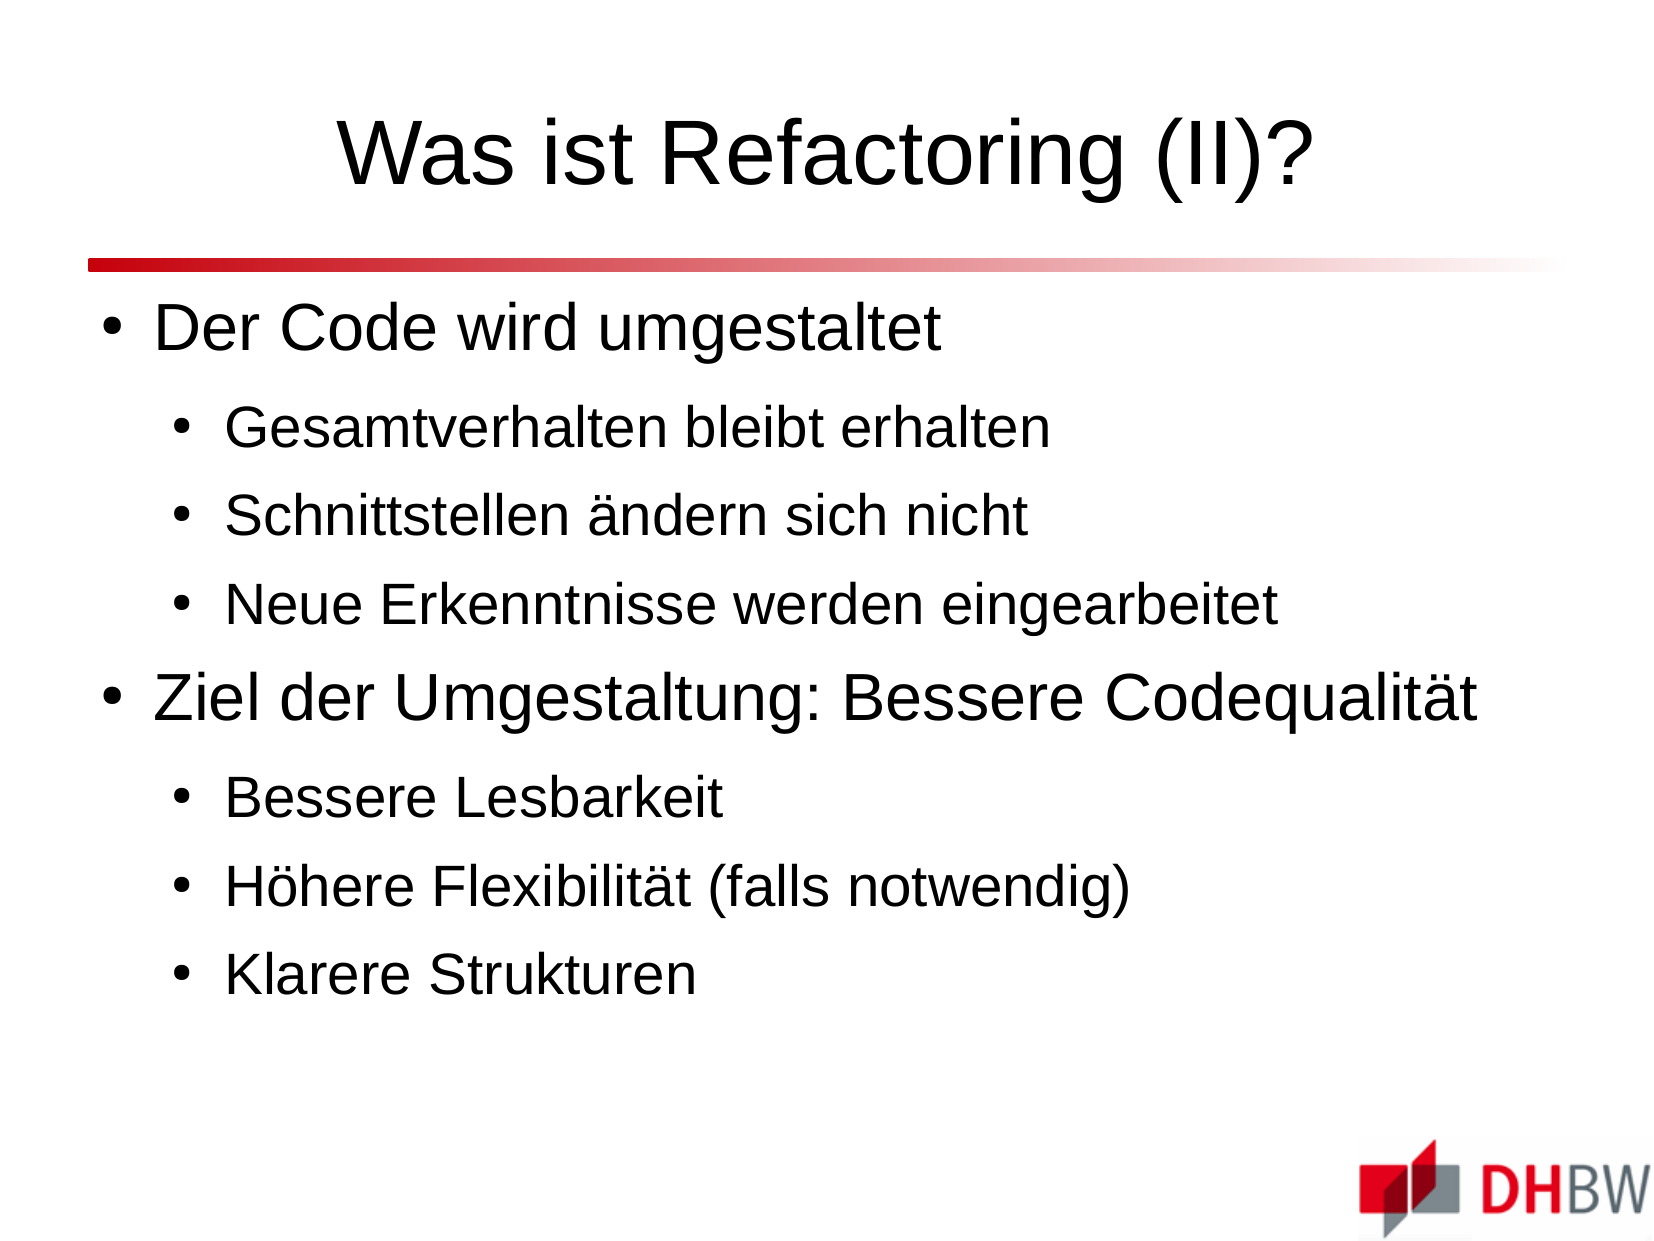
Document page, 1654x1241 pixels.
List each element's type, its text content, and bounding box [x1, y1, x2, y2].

picture [1358, 1137, 1652, 1241]
title Was ist Refactoring (II)? [82, 56, 1571, 250]
list Der Code wird umgestaltet Gesamtverhalten bleibt erhalten Schnittstellen ändern sich nicht Neue Erkenntnisse werden eingearbeitet Ziel der Umgestaltung: Bessere Codequalität Bessere Lesbarkeit Höhere Flexibilität (falls notwendig) Klarere Strukturen [82, 290, 1571, 1094]
